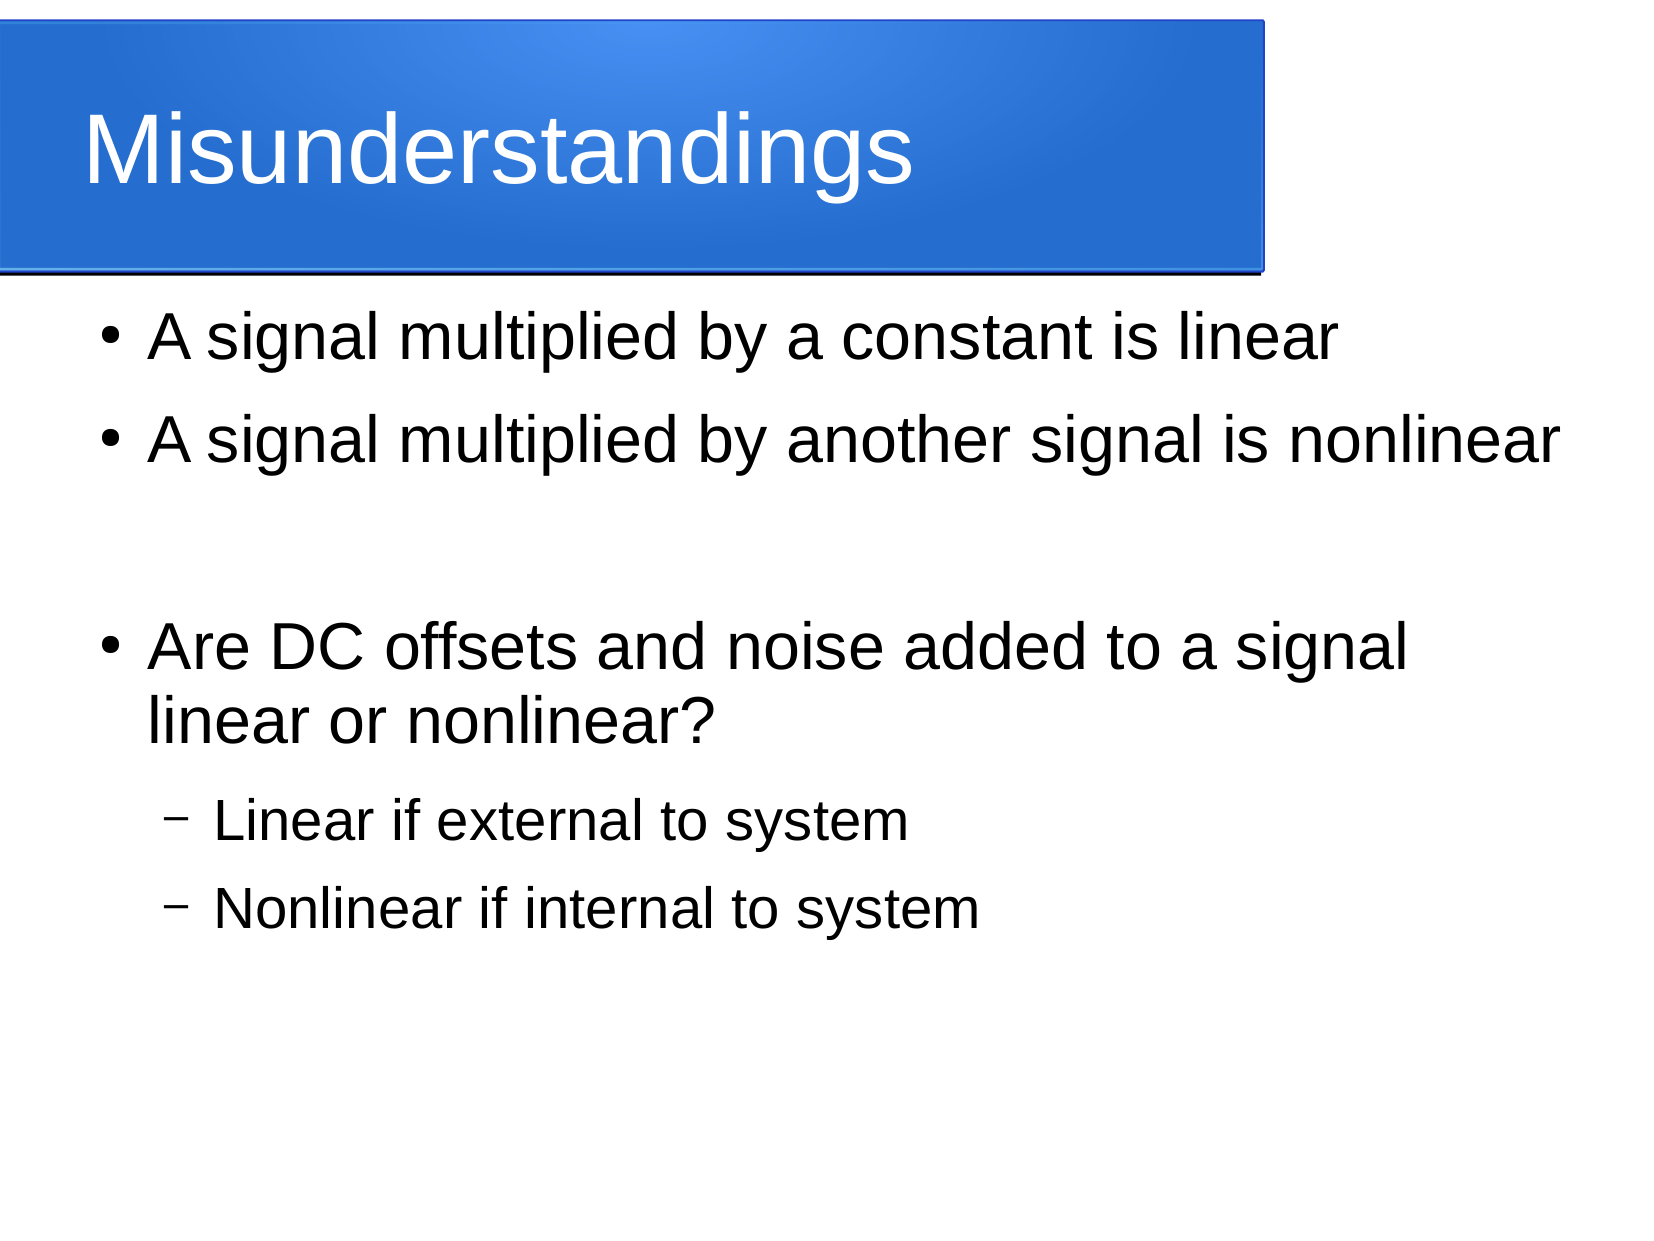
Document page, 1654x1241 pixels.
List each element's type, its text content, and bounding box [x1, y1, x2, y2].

list A signal multiplied by a constant is linear A signal multiplied by another signal is nonlinear Are DC offsets and noise added to a signal linear or nonlinear? Linear if external to system Nonlinear if internal to system [82, 299, 1571, 1019]
title Misunderstandings [82, 47, 1235, 252]
